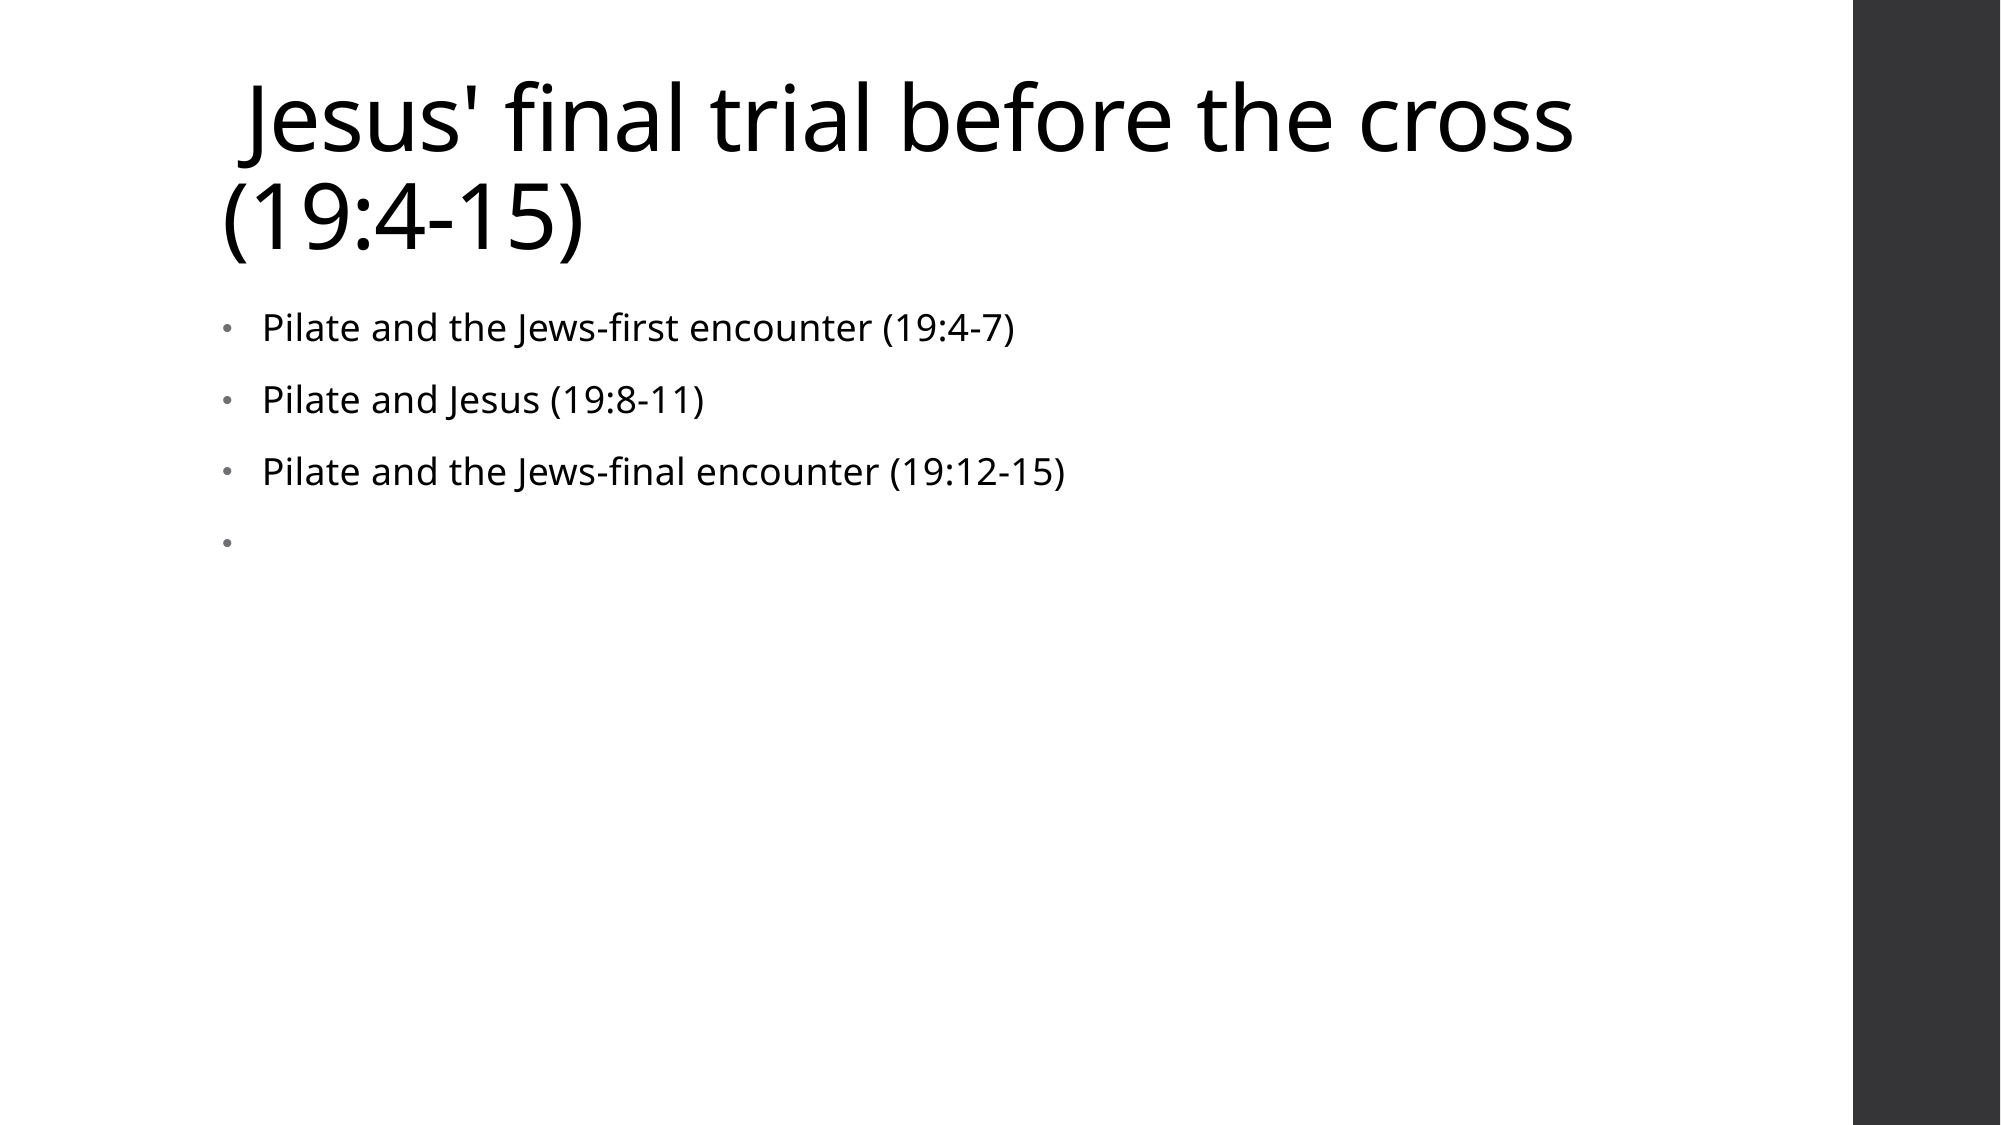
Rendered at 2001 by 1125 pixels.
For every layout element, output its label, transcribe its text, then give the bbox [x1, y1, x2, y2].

title Jesus' final trial before the cross (19:4-15) [206, 60, 1797, 278]
list Pilate and the Jews-first encounter (19:4-7) Pilate and Jesus (19:8-11) Pilate and the Jews-final encounter (19:12-15) [206, 299, 1617, 1014]
